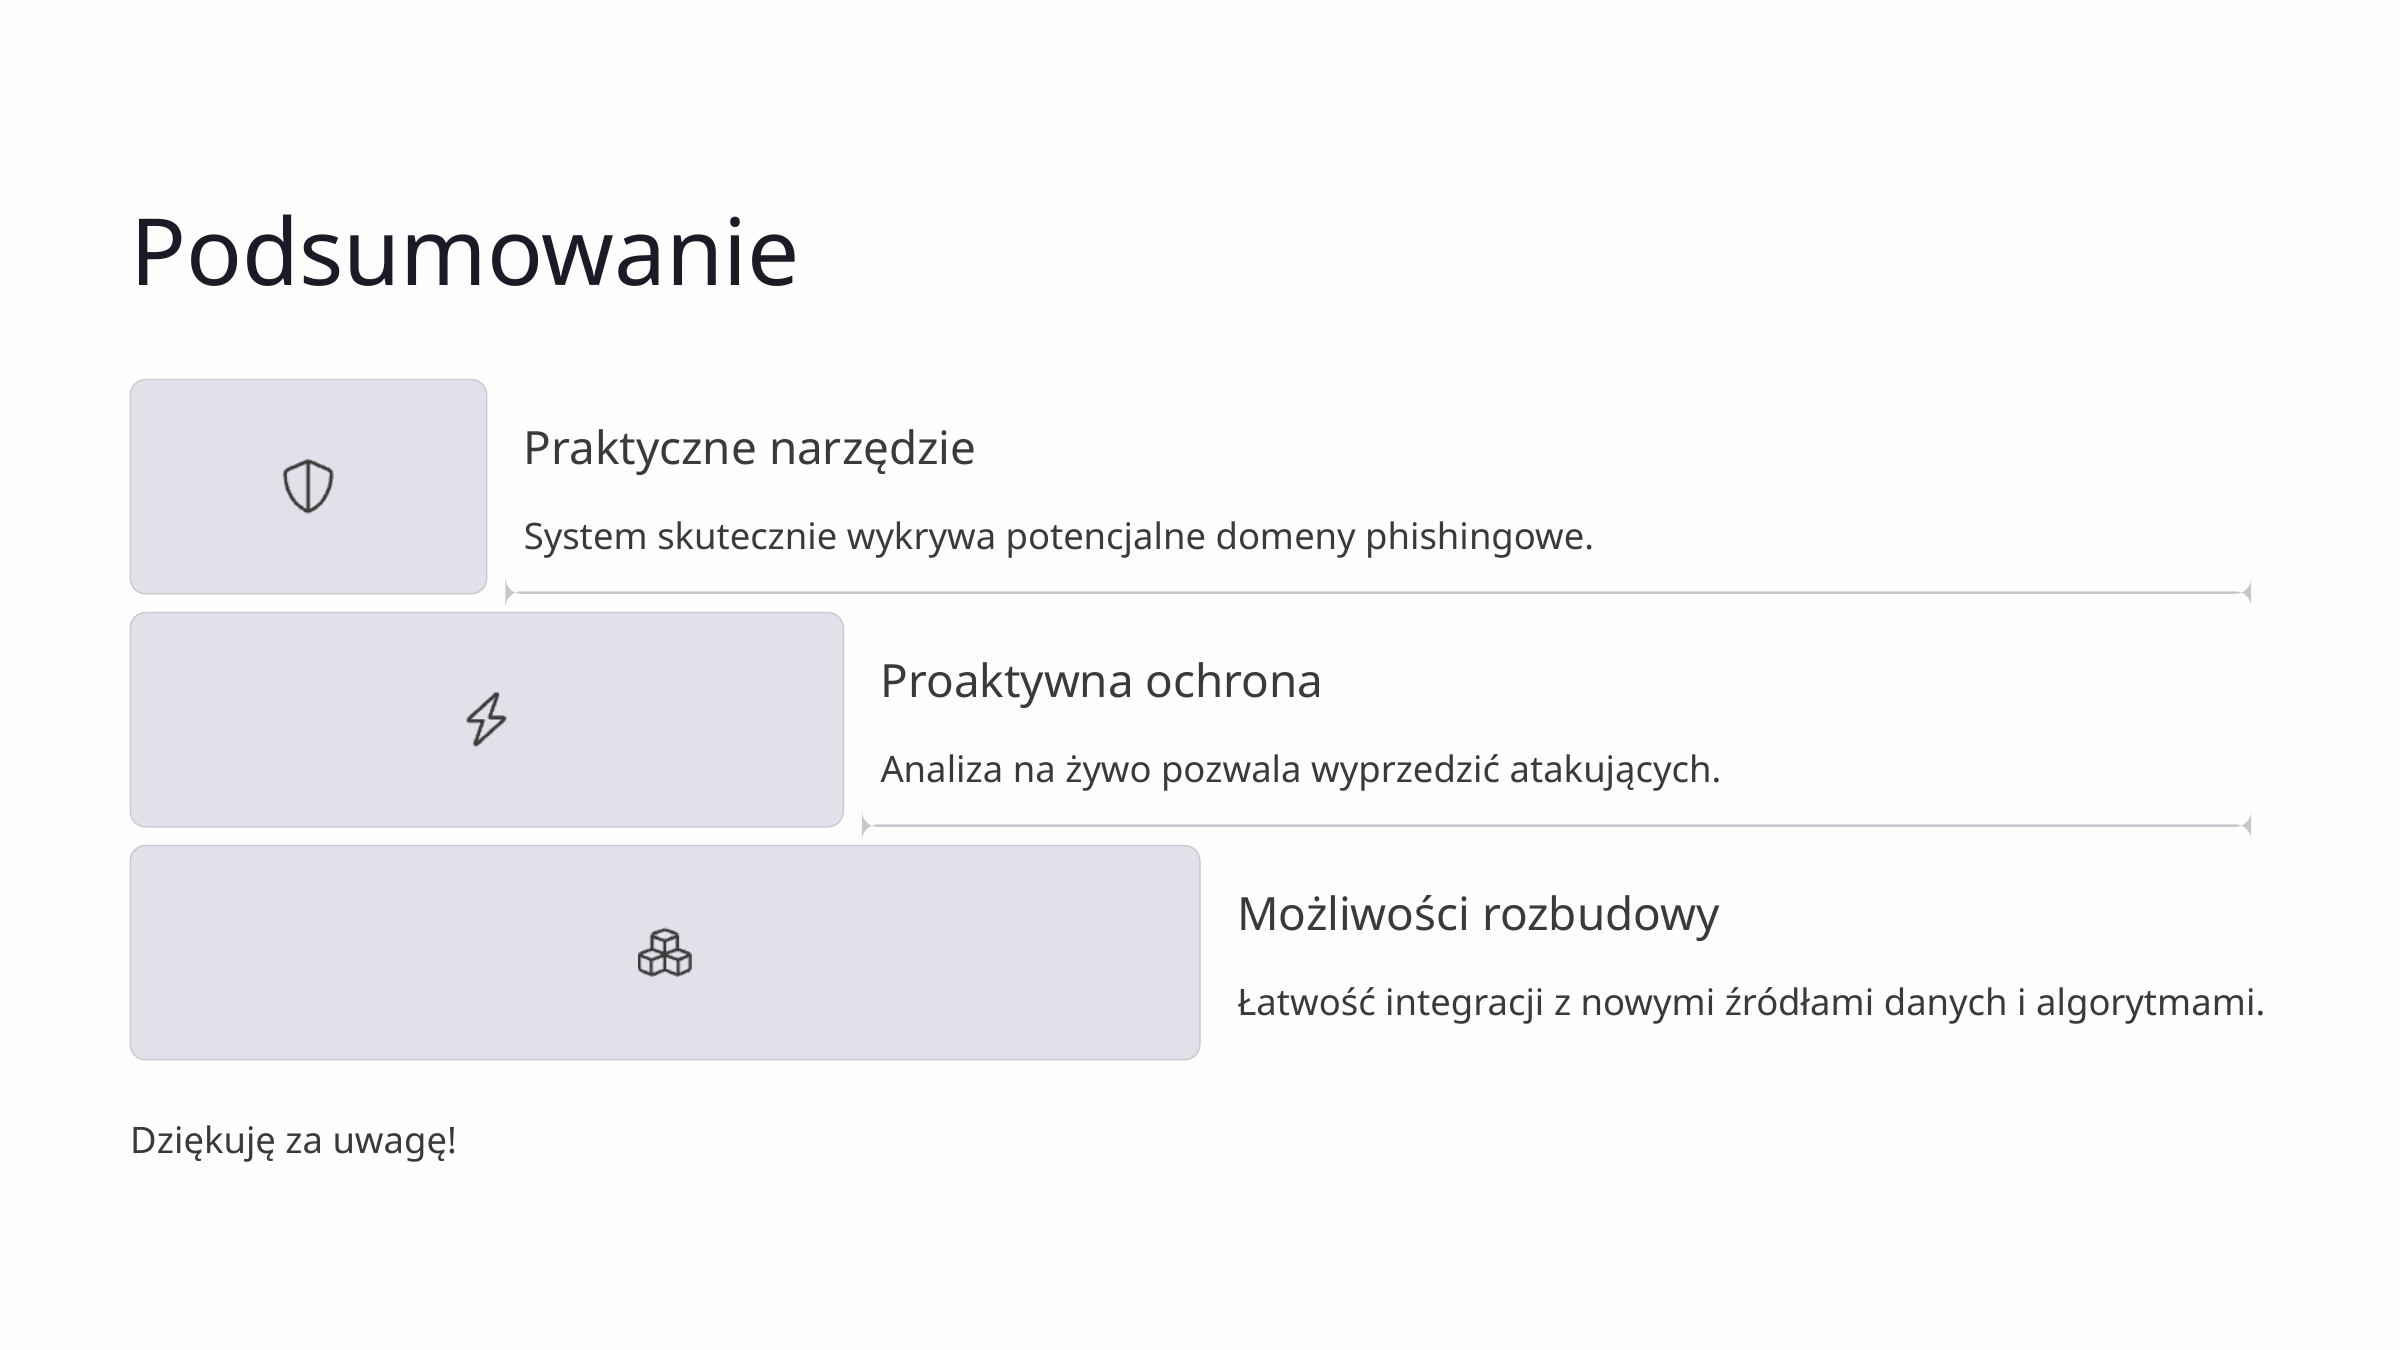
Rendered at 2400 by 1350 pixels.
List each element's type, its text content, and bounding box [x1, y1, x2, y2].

text_box [505, 577, 2252, 608]
text_box [130, 379, 487, 594]
text_box [861, 811, 2252, 841]
text_box Proaktywna ochrona [881, 650, 1346, 708]
picture [460, 686, 513, 753]
text_box Dziękuję za uwagę! [130, 1102, 2270, 1161]
text_box Możliwości rozbudowy [1237, 883, 1726, 941]
text_box [130, 845, 1201, 1060]
text_box System skutecznie wykrywa potencjalne domeny phishingowe. [524, 497, 1558, 557]
text_box [130, 612, 844, 827]
text_box Praktyczne narzędzie [524, 417, 989, 475]
text_box Łatwość integracji z nowymi źródłami danych i algorytmami. [1237, 963, 2233, 1023]
text_box Analiza na żywo pozwala wyprzedzić atakujących. [881, 730, 1705, 790]
picture [282, 453, 335, 520]
text_box Podsumowanie [130, 189, 1061, 305]
picture [638, 919, 692, 986]
